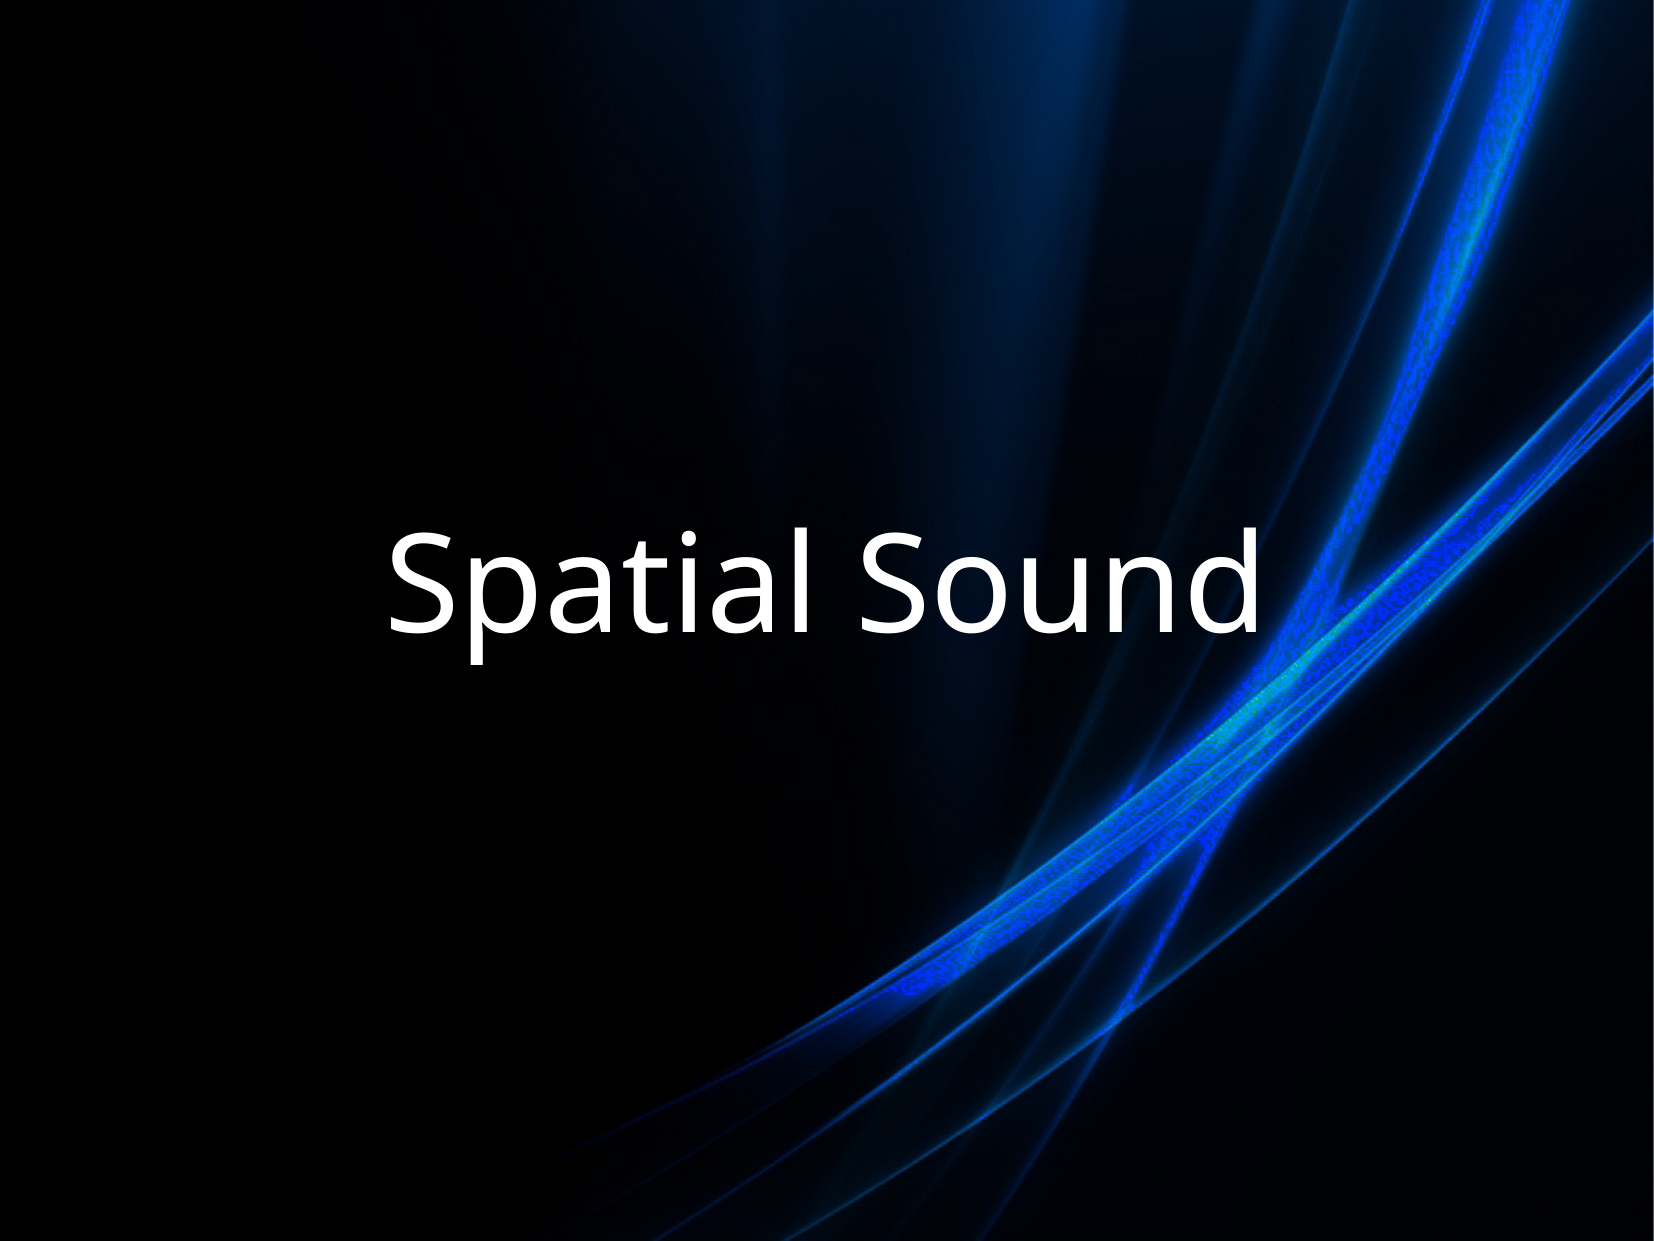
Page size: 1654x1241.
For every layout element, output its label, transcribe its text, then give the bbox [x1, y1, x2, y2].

picture [0, 0, 1654, 1241]
subtitle Spatial Sound [82, 49, 1571, 1109]
